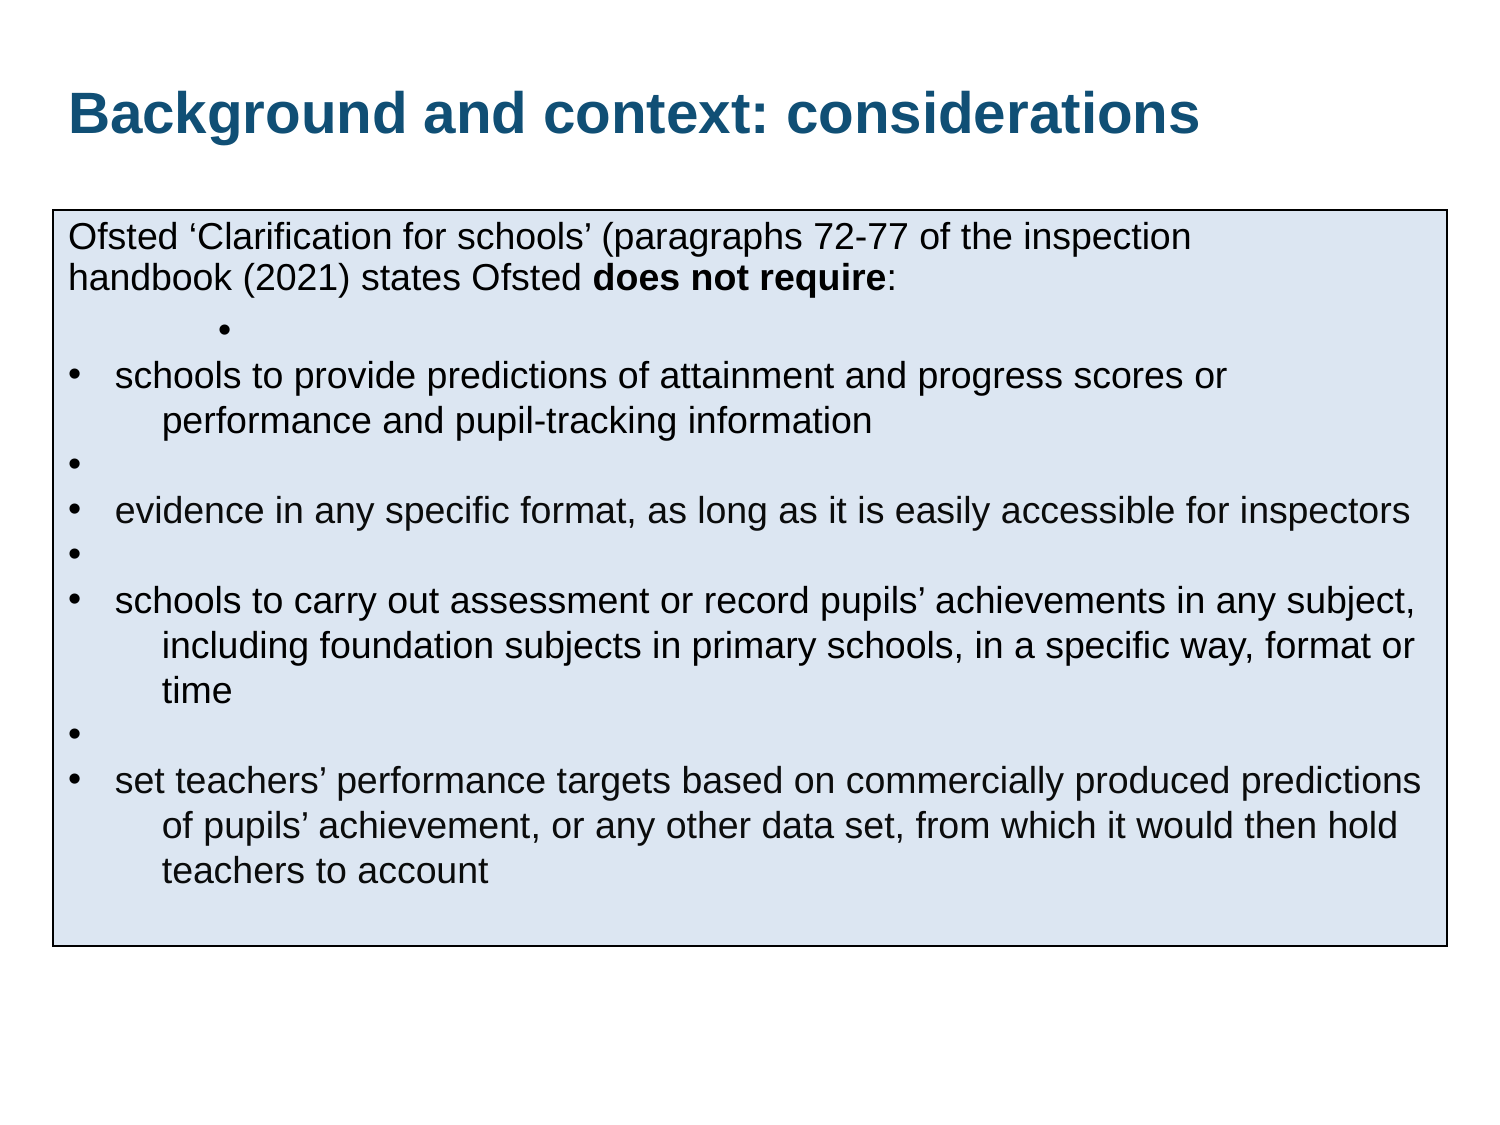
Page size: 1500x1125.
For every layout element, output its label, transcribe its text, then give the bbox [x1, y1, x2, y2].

title Background and context: considerations [53, 52, 1436, 168]
text_box Ofsted ‘Clarification for schools’ (paragraphs 72-77 of the inspection handbook (2021) states Ofsted does not require:​ schools to provide predictions of attainment and progress scores or performance and pupil-tracking information evidence in any specific format, as long as it is easily accessible for inspectors schools to carry out assessment or record pupils’ achievements in any subject, including foundation subjects in primary schools, in a specific way, format or time set teachers’ performance targets based on commercially produced predictions of pupils’ achievement, or any other data set, from which it would then hold teachers to account [53, 209, 1447, 946]
